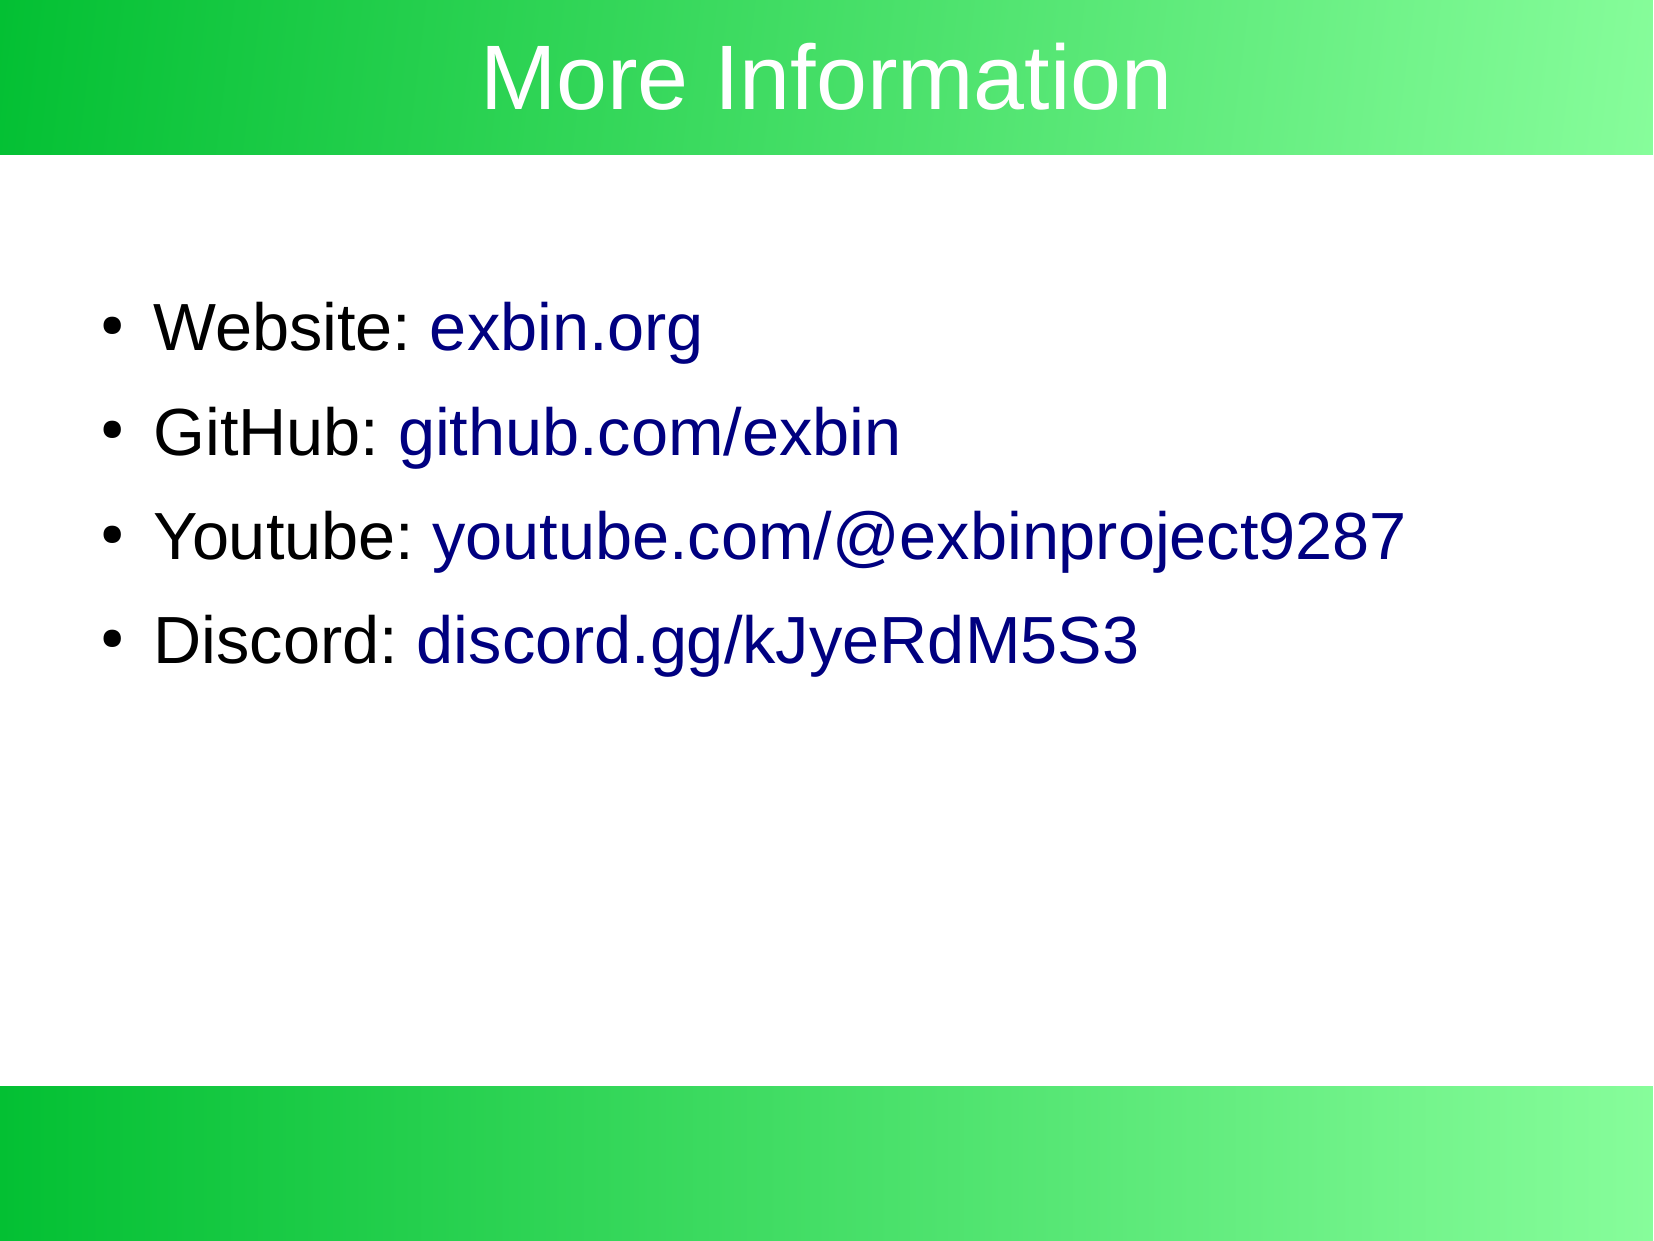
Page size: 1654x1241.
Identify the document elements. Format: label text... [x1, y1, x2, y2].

title More Information [82, 25, 1571, 130]
list Website: exbin.org GitHub: github.com/exbin Youtube: youtube.com/@exbinproject9287 Discord: discord.gg/kJyeRdM5S3 [82, 290, 1571, 1010]
